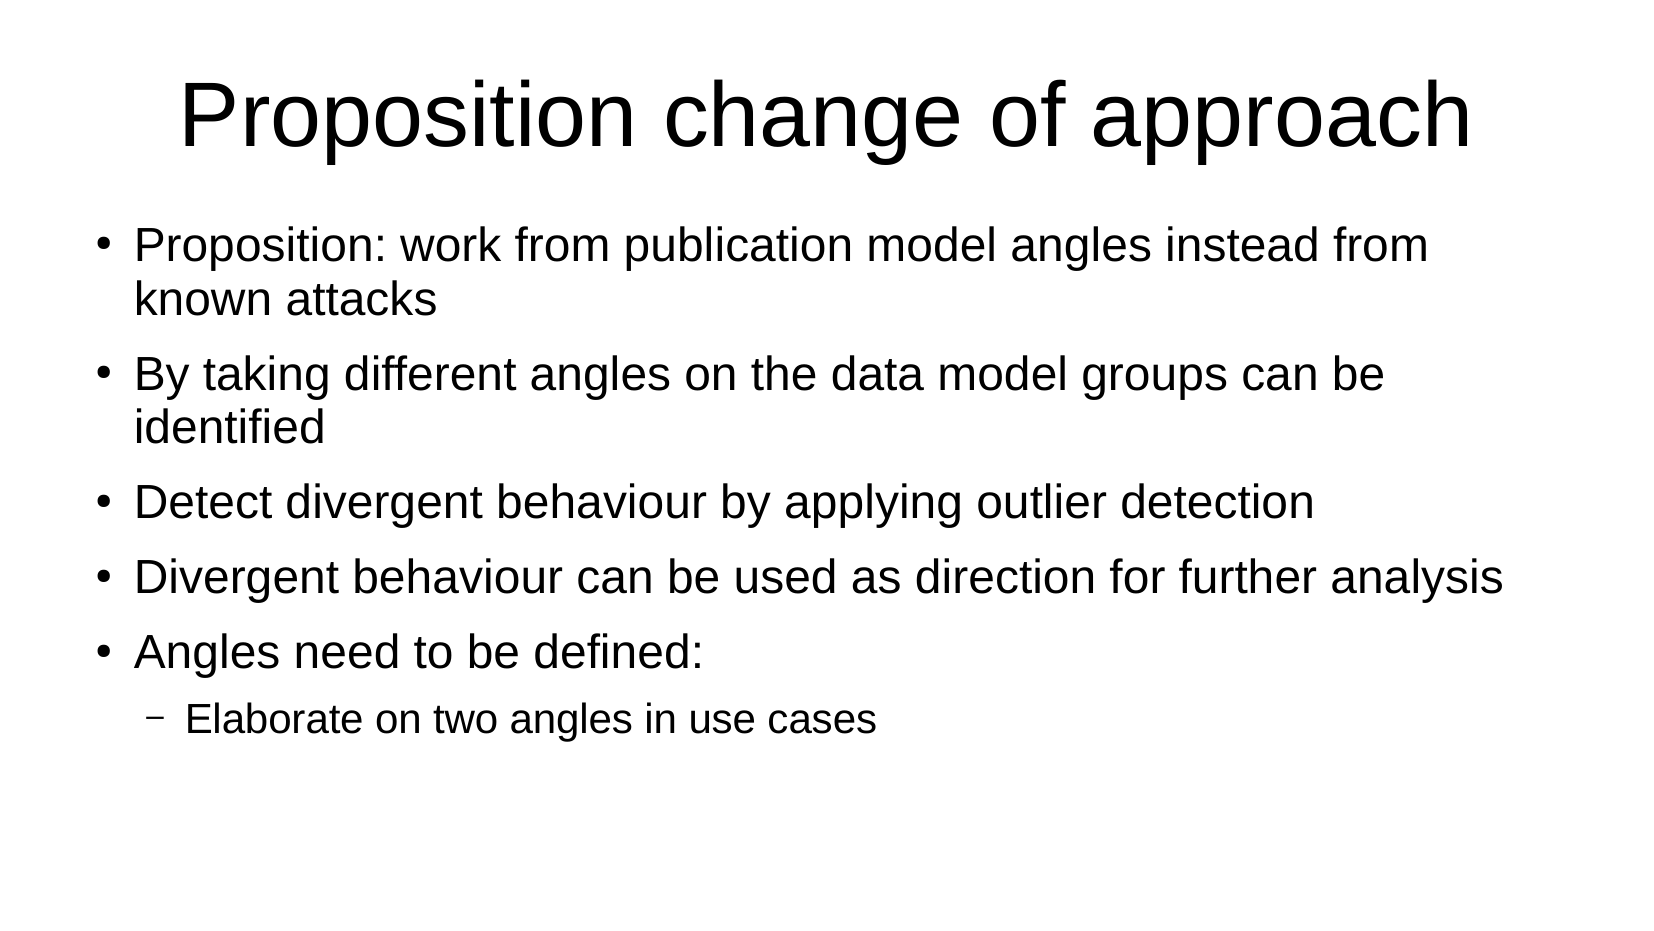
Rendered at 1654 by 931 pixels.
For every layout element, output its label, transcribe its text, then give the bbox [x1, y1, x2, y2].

title Proposition change of approach [82, 37, 1571, 193]
list Proposition: work from publication model angles instead from known attacks By taking different angles on the data model groups can be identified Detect divergent behaviour by applying outlier detection Divergent behaviour can be used as direction for further analysis Angles need to be defined: Elaborate on two angles in use cases [82, 217, 1571, 758]
